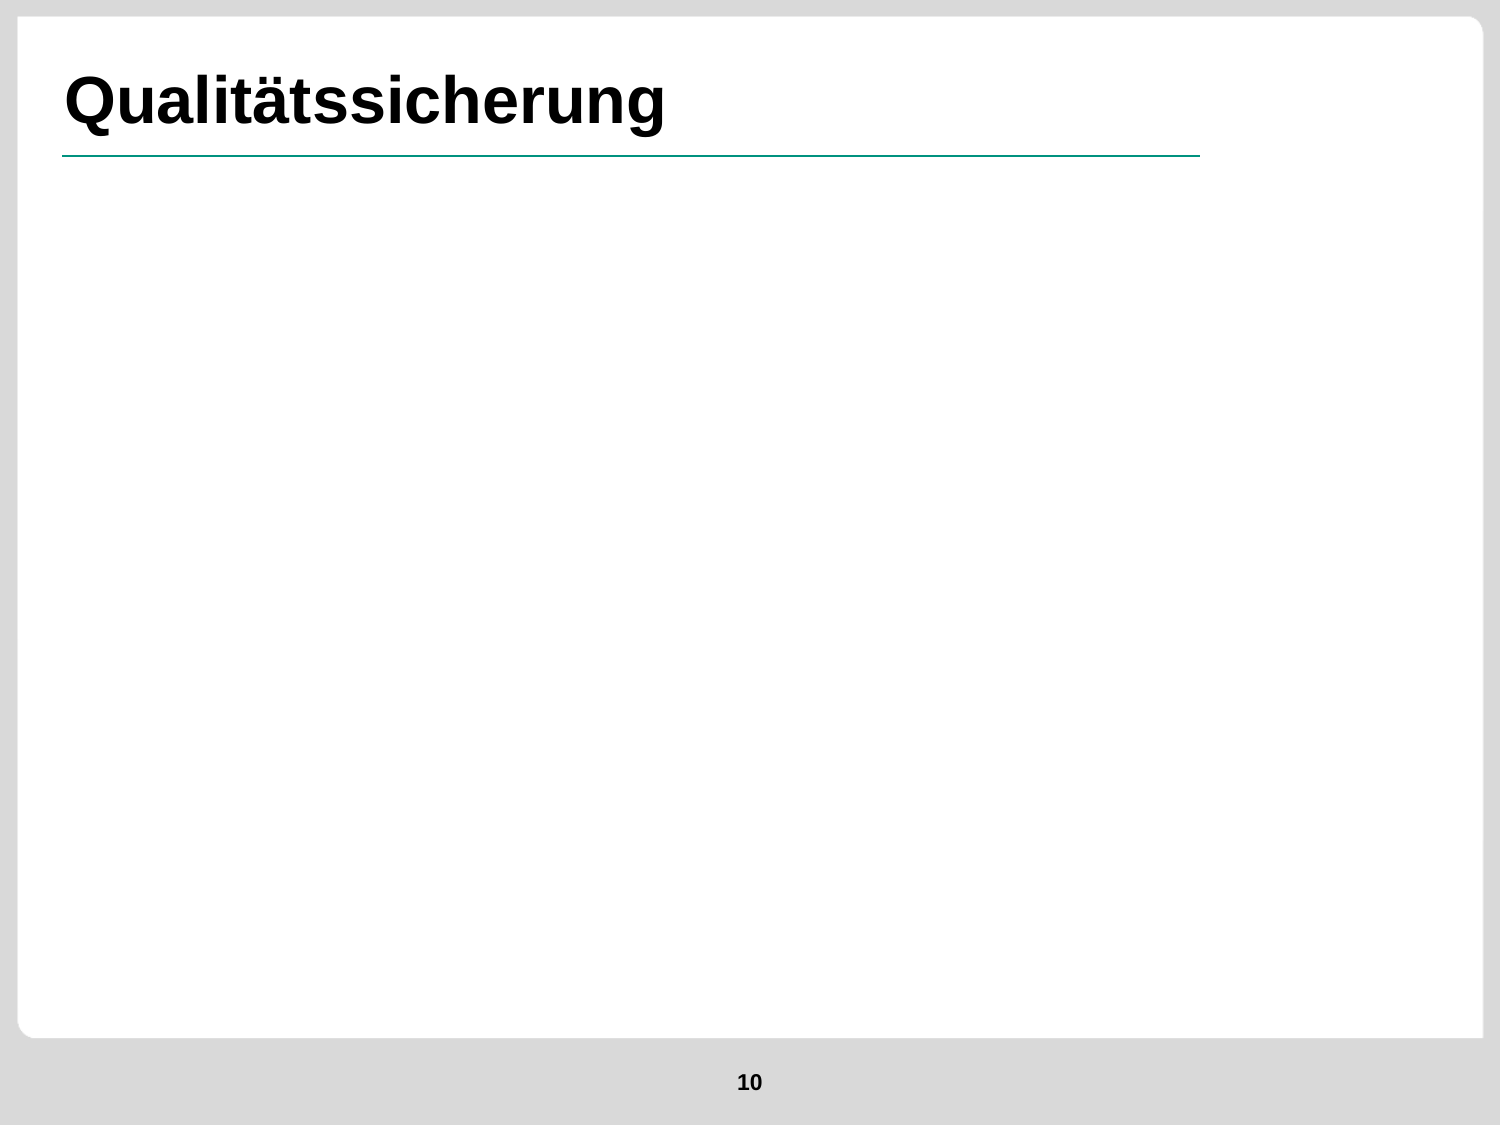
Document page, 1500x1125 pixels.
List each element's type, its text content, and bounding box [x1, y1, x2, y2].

picture [0, 0, 1500, 1125]
title Qualitätssicherung [64, 54, 1114, 147]
